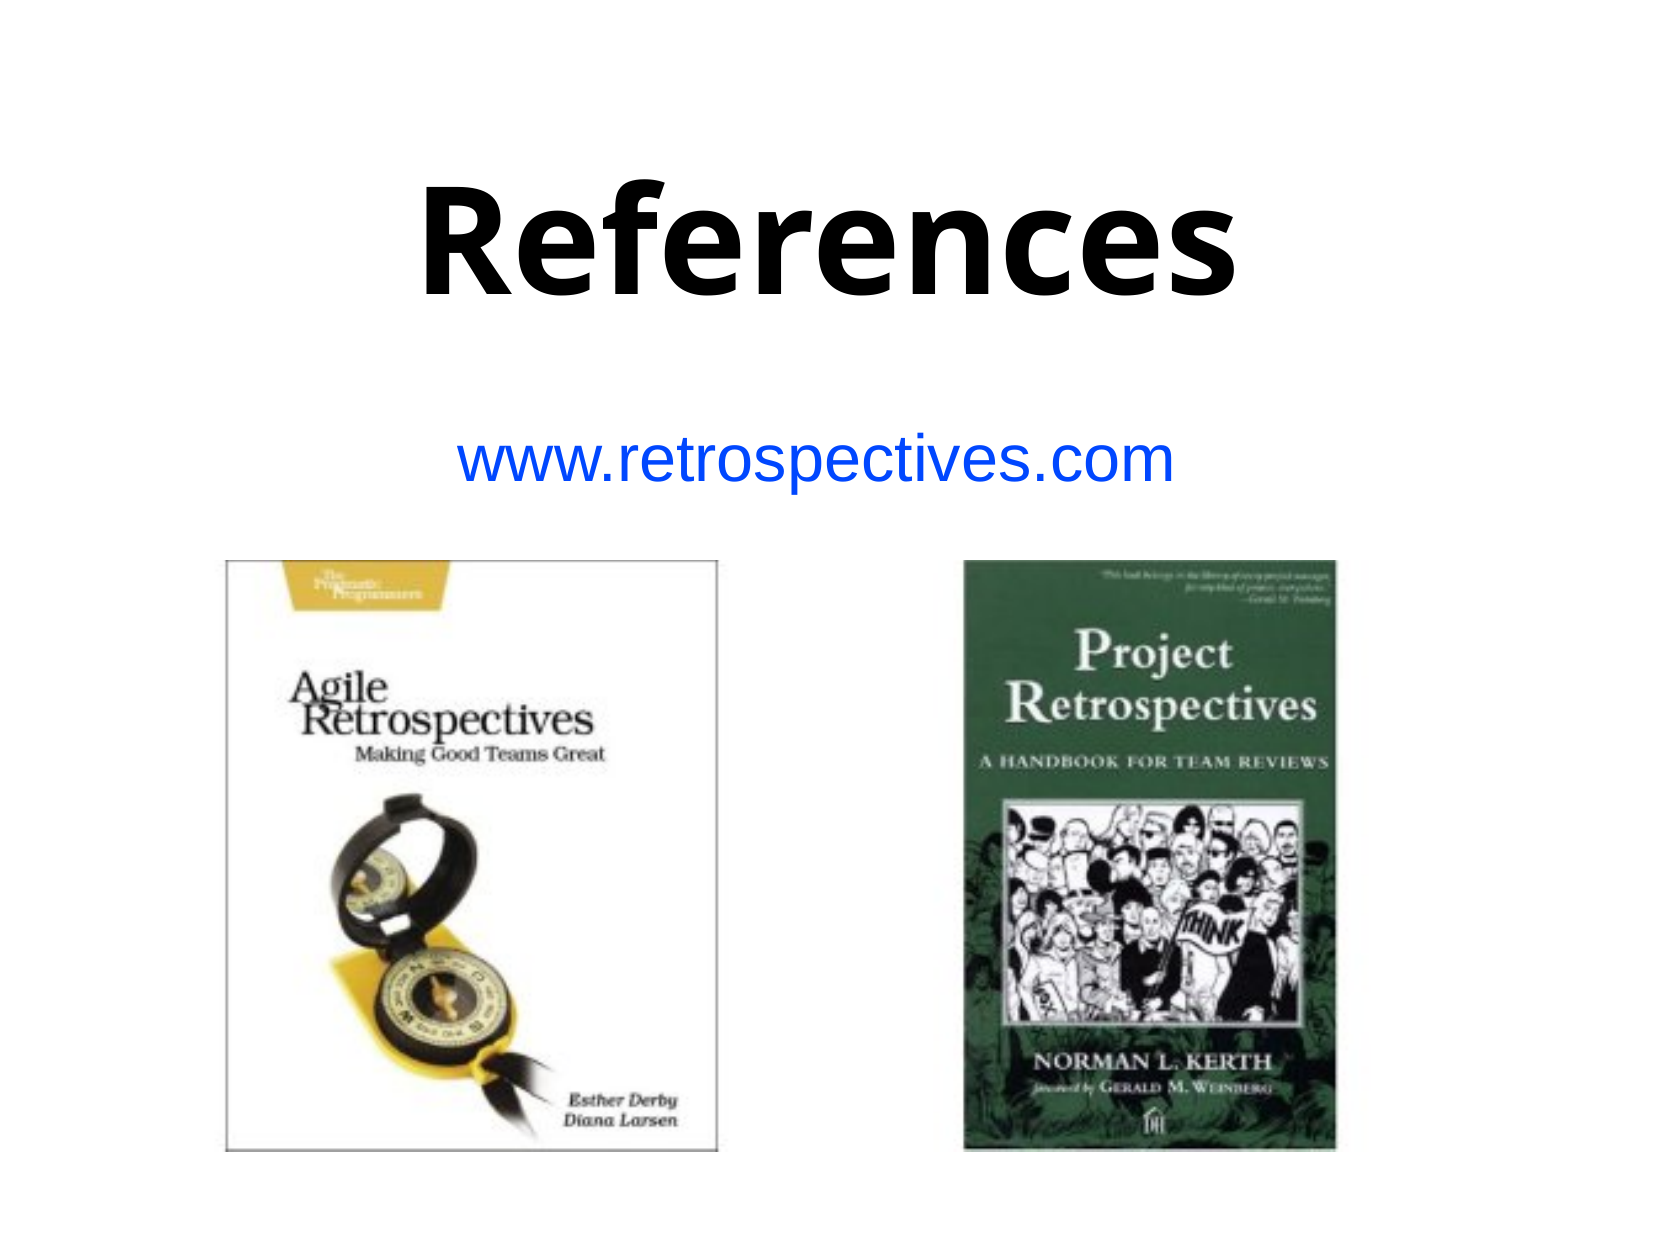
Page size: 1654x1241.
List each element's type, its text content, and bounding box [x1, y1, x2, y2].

text_box www.retrospectives.com [442, 413, 1192, 503]
picture [177, 560, 768, 1152]
picture [856, 560, 1447, 1152]
title References [59, 66, 1595, 407]
